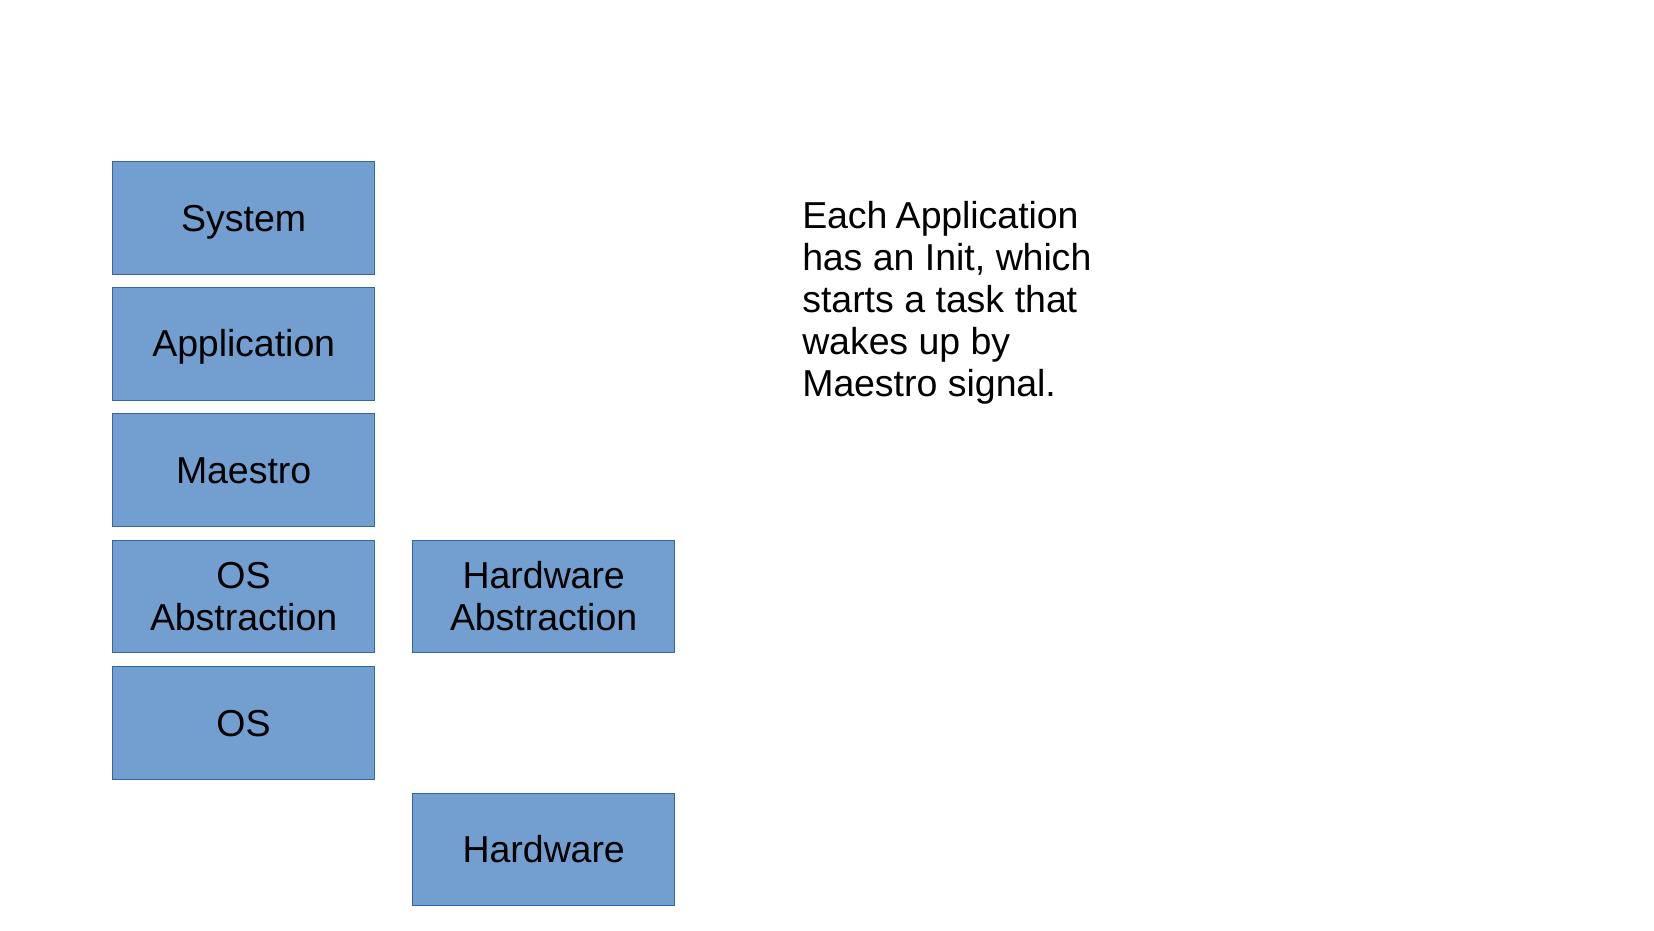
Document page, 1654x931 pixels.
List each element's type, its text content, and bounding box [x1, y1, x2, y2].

text_box System [112, 161, 375, 275]
text_box Each Application has an Init, which starts a task that wakes up by Maestro signal. [787, 187, 1126, 413]
text_box Hardware Abstraction [412, 540, 675, 653]
text_box OS Abstraction [112, 540, 375, 653]
text_box Application [112, 287, 375, 401]
text_box Maestro [112, 413, 375, 527]
text_box Hardware [412, 793, 675, 906]
text_box OS [112, 666, 375, 780]
